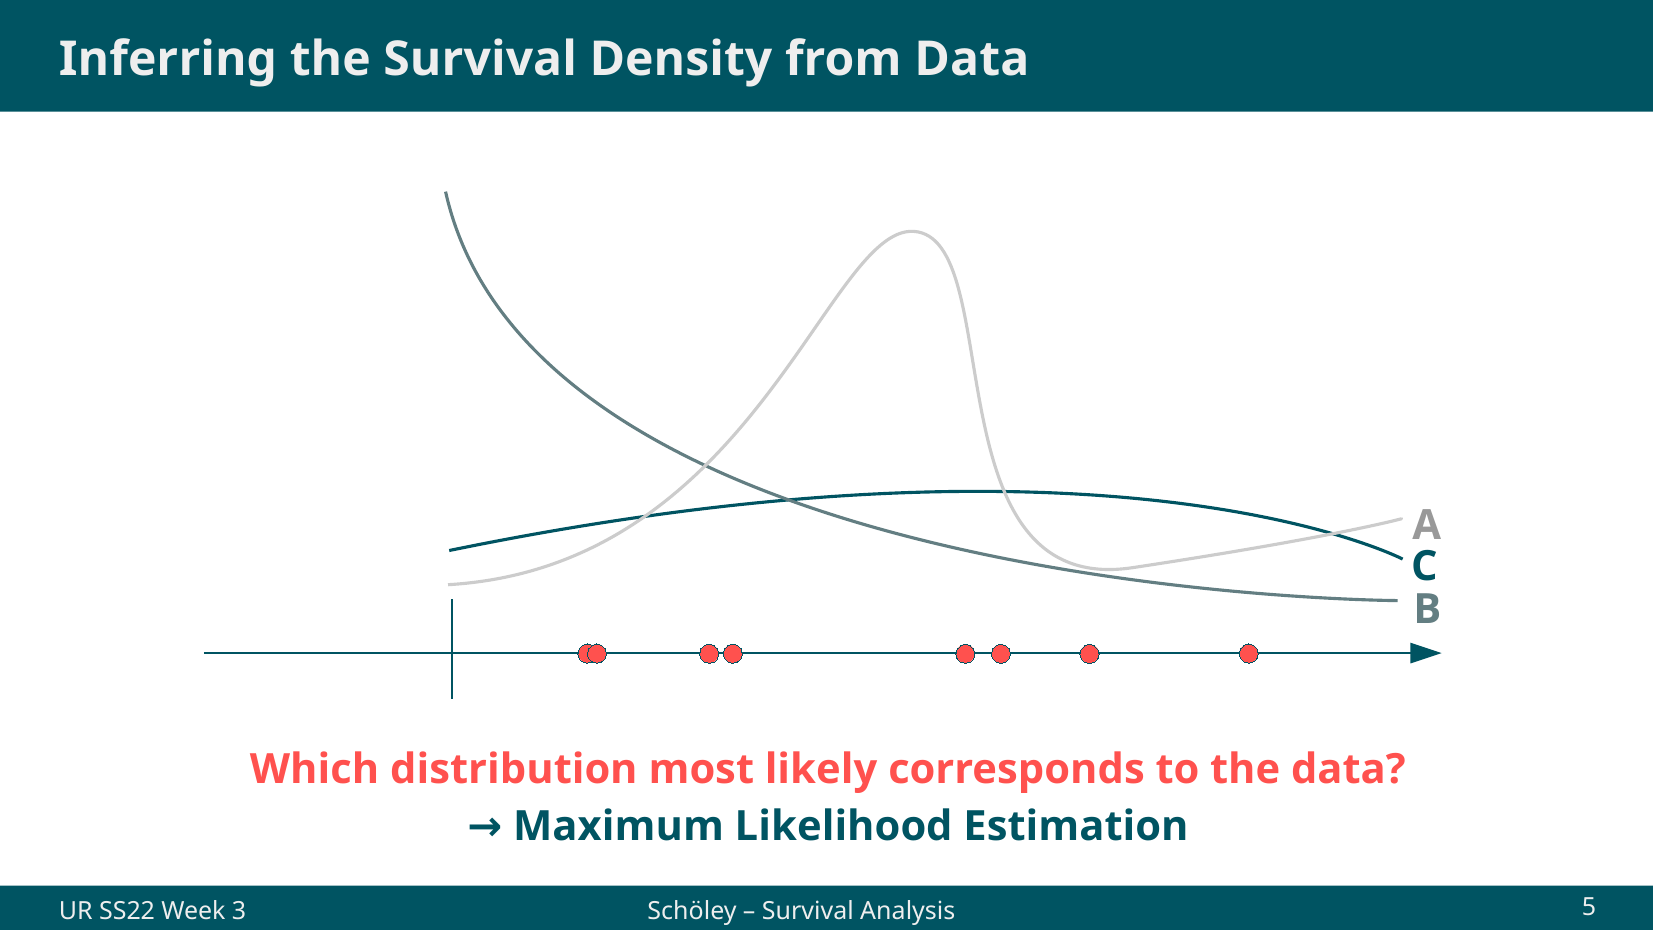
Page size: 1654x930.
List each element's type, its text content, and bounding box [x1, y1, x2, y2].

text_box [699, 644, 719, 664]
text_box [1079, 644, 1100, 664]
text_box Which distribution most likely corresponds to the data? → Maximum Likelihood Estimation [21, 730, 1636, 930]
text_box [955, 644, 976, 664]
title Inferring the Survival Density from Data [58, 0, 1594, 117]
text_box [723, 644, 743, 664]
text_box [991, 644, 1011, 664]
text_box A [1397, 487, 1460, 552]
text_box [1239, 643, 1259, 664]
text_box C [1396, 528, 1459, 593]
text_box B [1398, 571, 1461, 635]
text_box [577, 643, 607, 664]
